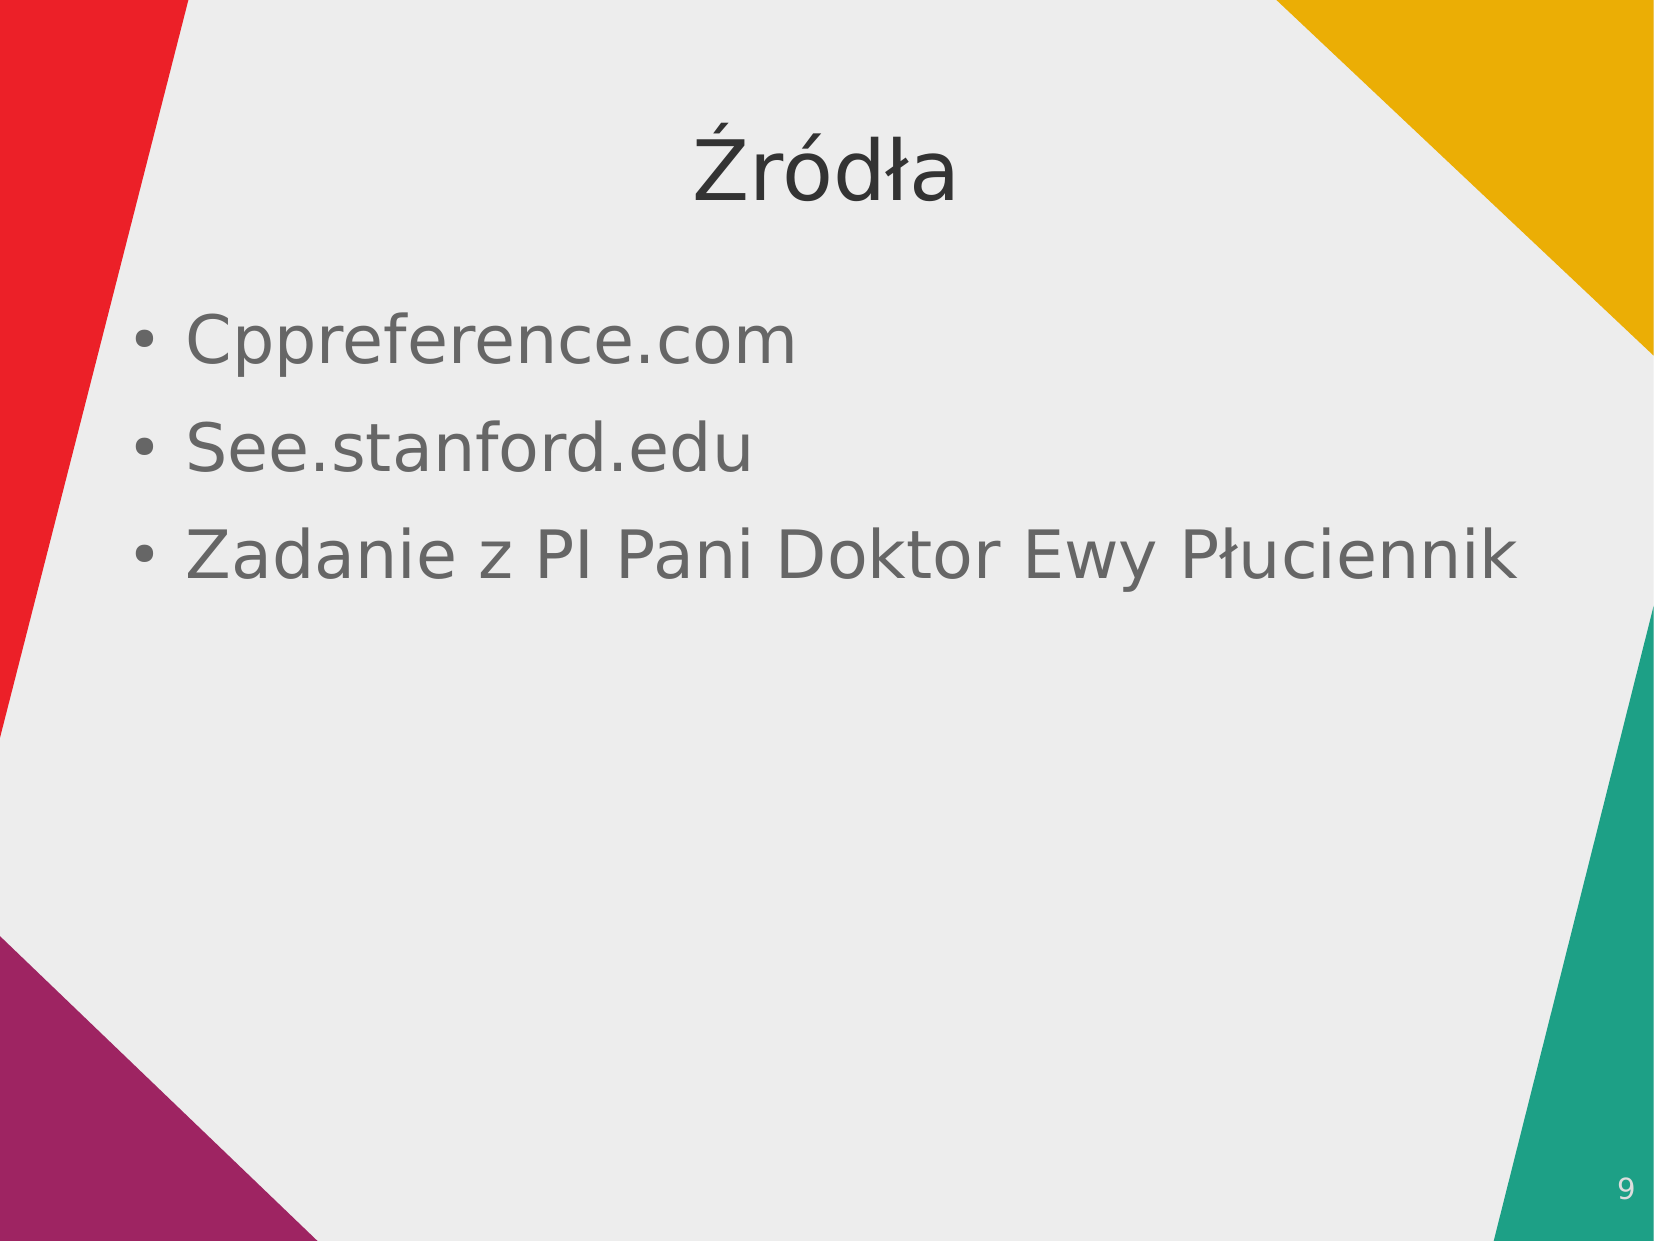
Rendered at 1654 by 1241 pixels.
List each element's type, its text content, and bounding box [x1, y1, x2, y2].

list Cppreference.com See.stanford.edu Zadanie z PI Pani Doktor Ewy Płuciennik [114, 302, 1539, 1033]
title Źródła [114, 73, 1539, 271]
